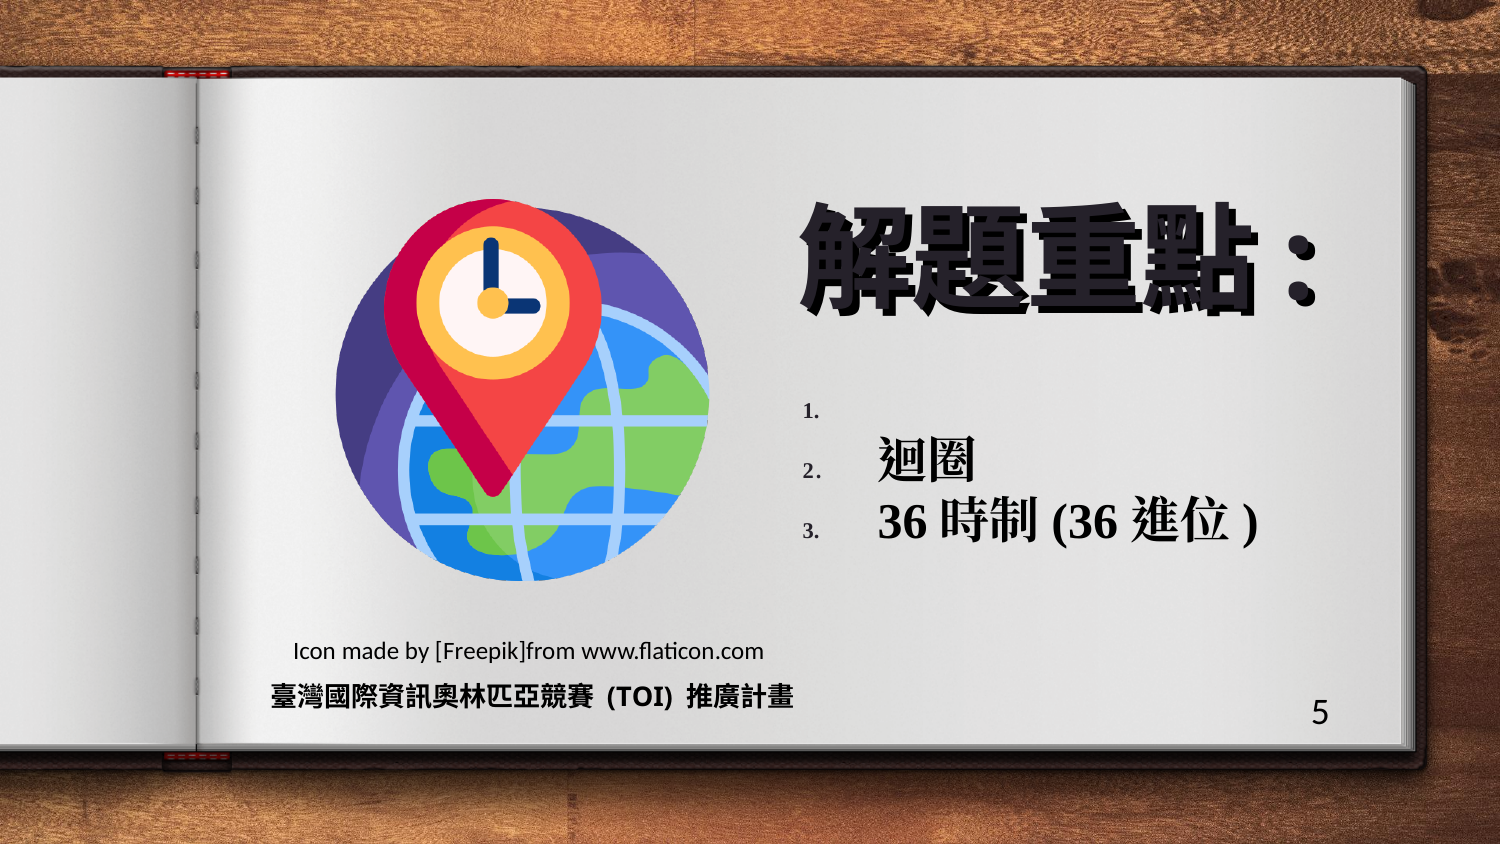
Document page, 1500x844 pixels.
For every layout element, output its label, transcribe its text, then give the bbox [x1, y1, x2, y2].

text_box Icon made by [Freepik]from www.flaticon.com [278, 627, 867, 672]
picture [331, 199, 713, 581]
subtitle 迴圈 36時制(36進位) [787, 353, 1341, 627]
text_box [1295, 672, 1386, 737]
title 解題重點: [782, 146, 1313, 338]
